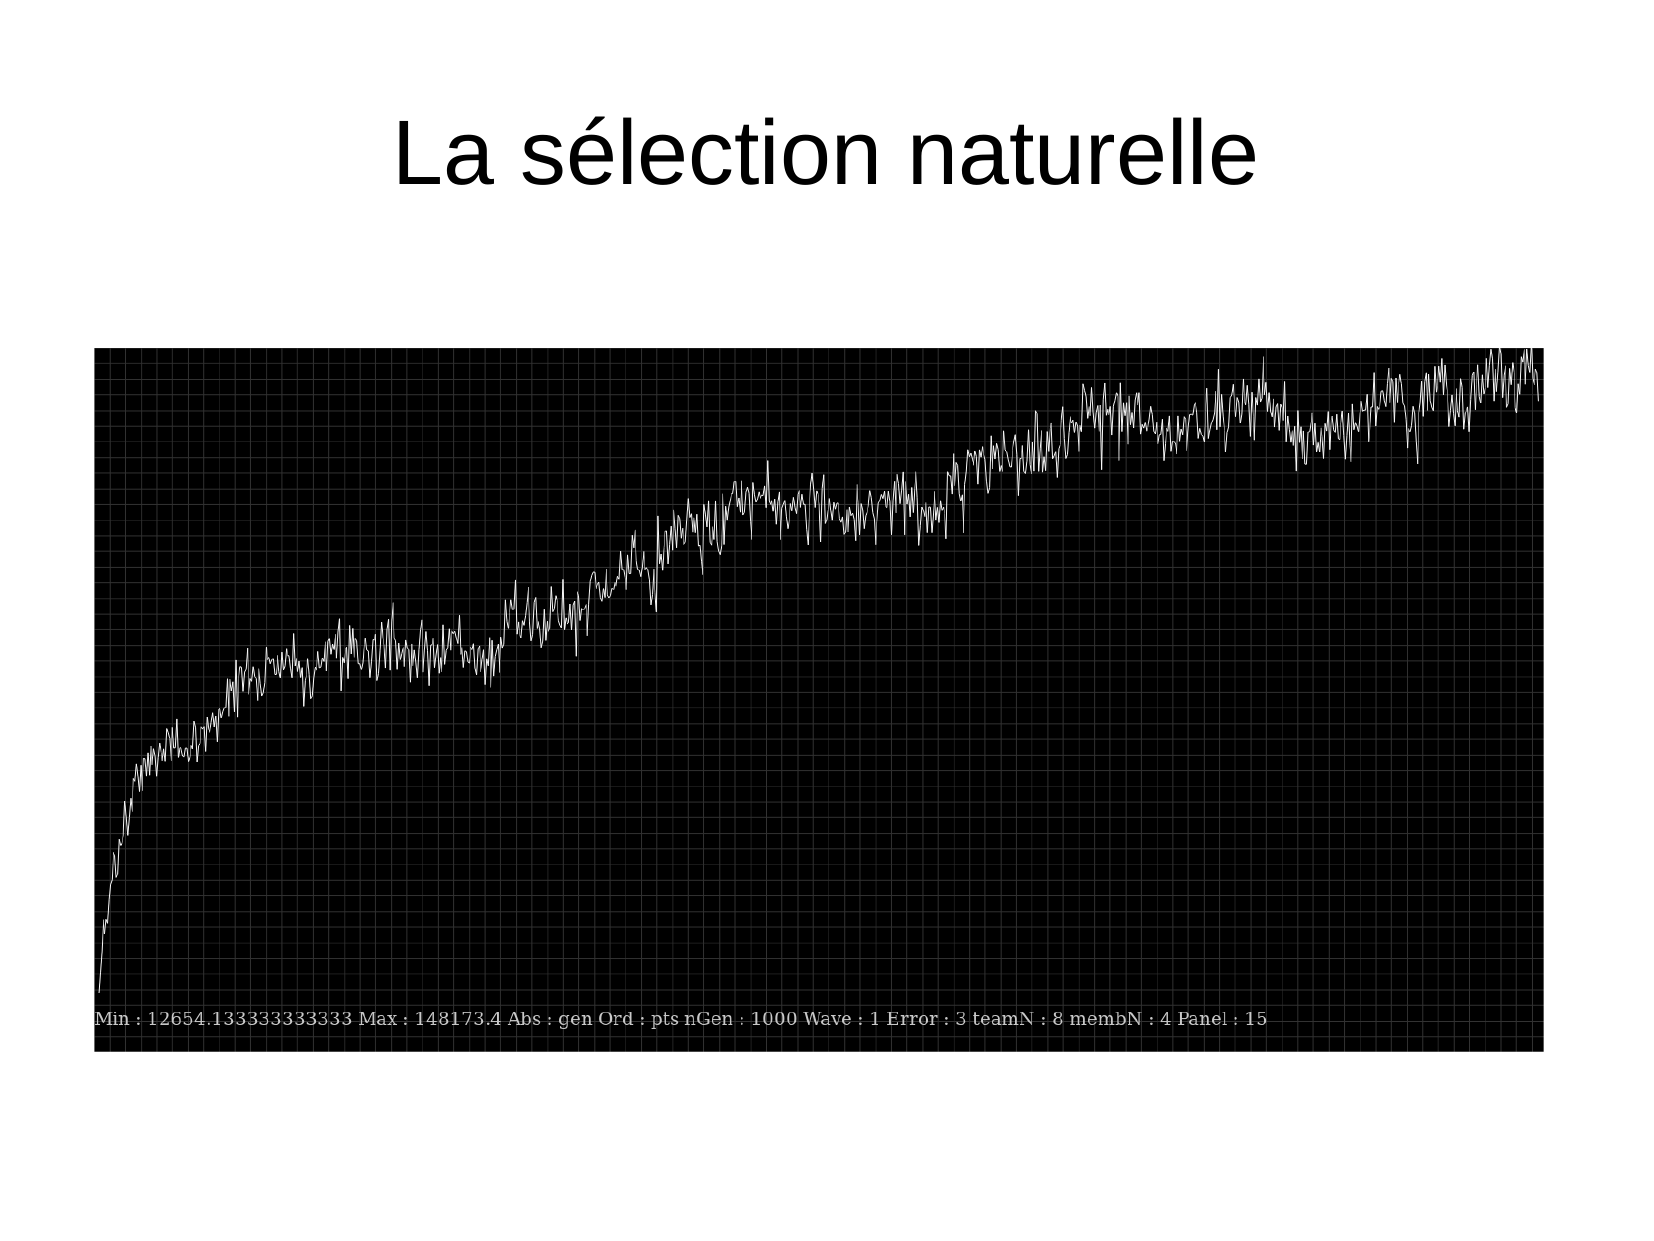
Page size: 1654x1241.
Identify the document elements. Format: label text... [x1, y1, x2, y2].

picture [94, 348, 1544, 1052]
title La sélection naturelle [82, 49, 1571, 257]
